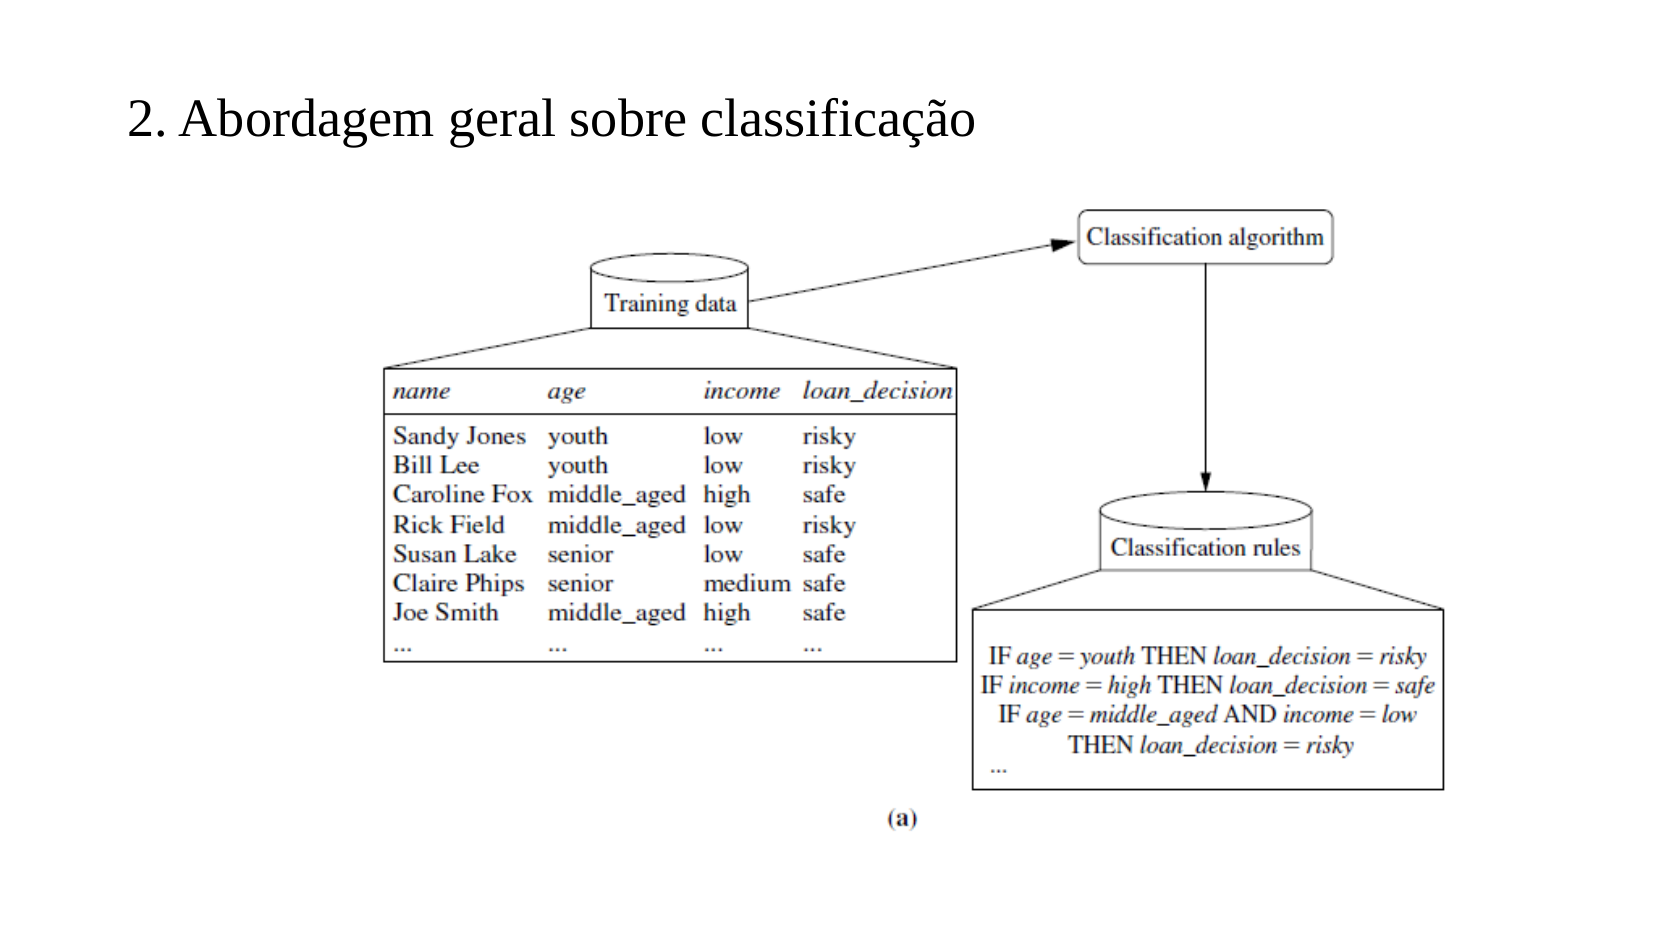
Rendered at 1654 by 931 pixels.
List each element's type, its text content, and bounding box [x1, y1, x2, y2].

text_box 2. Abordagem geral sobre classificação [112, 80, 1051, 216]
picture [225, 187, 1527, 836]
